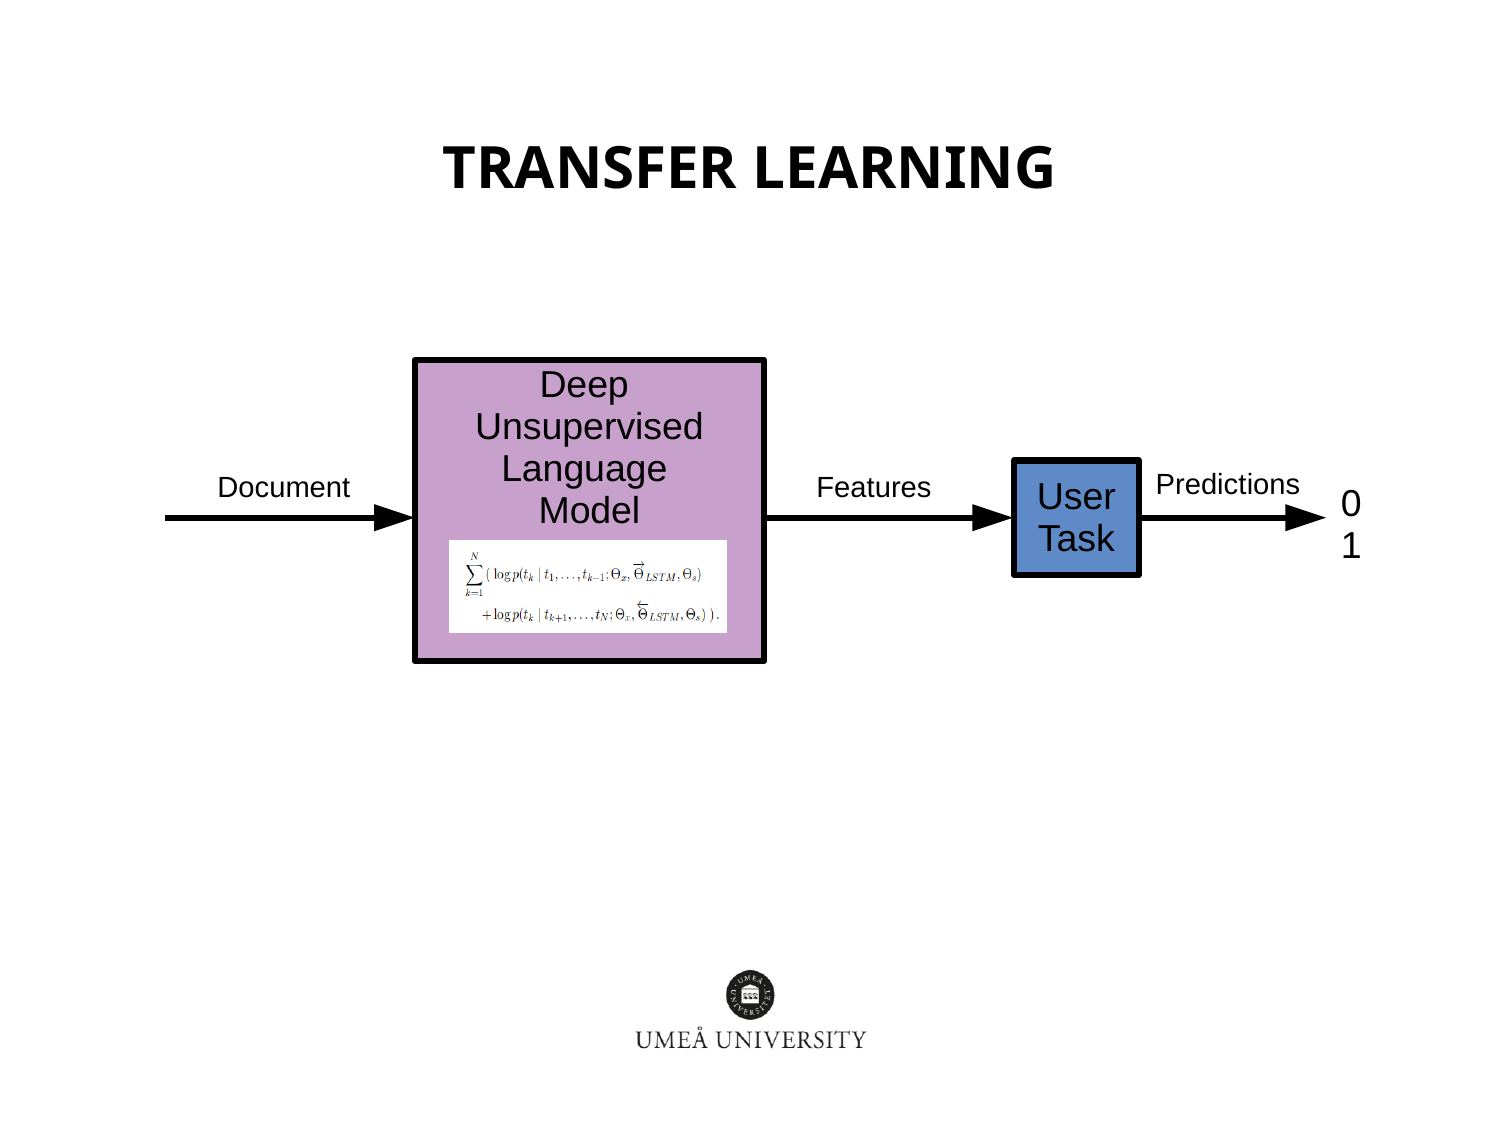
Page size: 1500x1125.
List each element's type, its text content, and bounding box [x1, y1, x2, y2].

text_box Predictions [1140, 460, 1320, 567]
text_box Deep Unsupervised Language Model [414, 359, 765, 661]
text_box 0 1 [1326, 474, 1368, 581]
title Transfer Learning [204, 76, 1295, 254]
picture [449, 540, 727, 633]
text_box User Task [1013, 460, 1139, 575]
text_box Features [801, 463, 950, 570]
text_box Document [202, 463, 369, 570]
